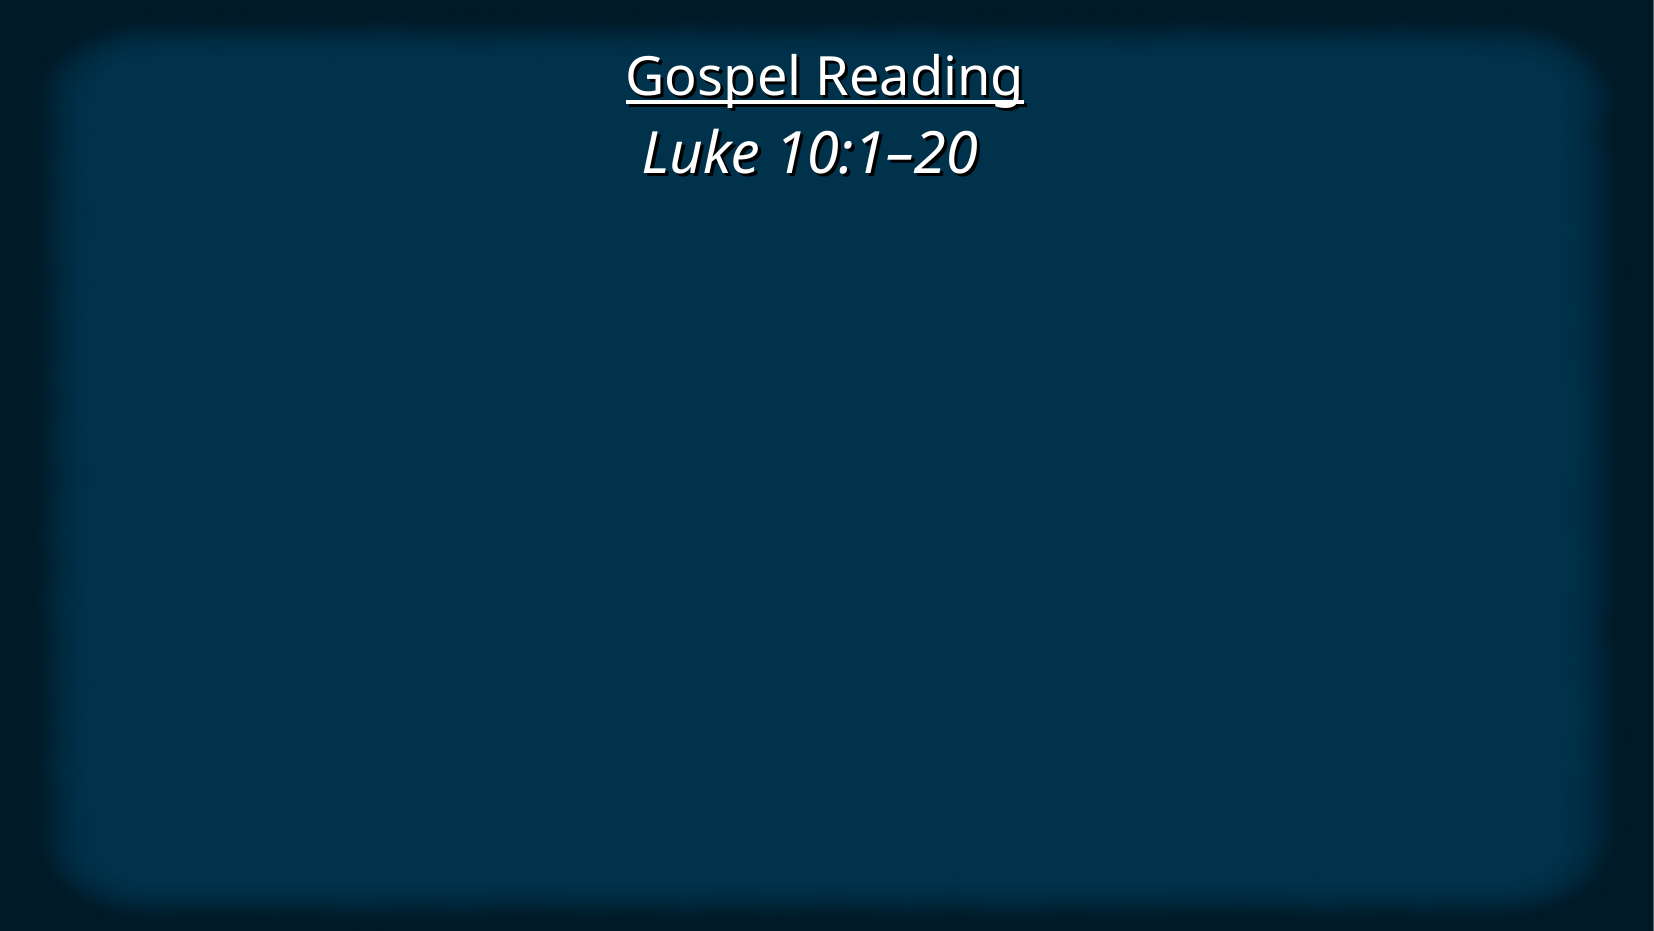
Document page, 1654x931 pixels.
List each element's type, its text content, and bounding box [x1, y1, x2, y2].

text_box Gospel Reading Luke 10:1–20 [90, 30, 1561, 266]
picture [0, 0, 1654, 931]
